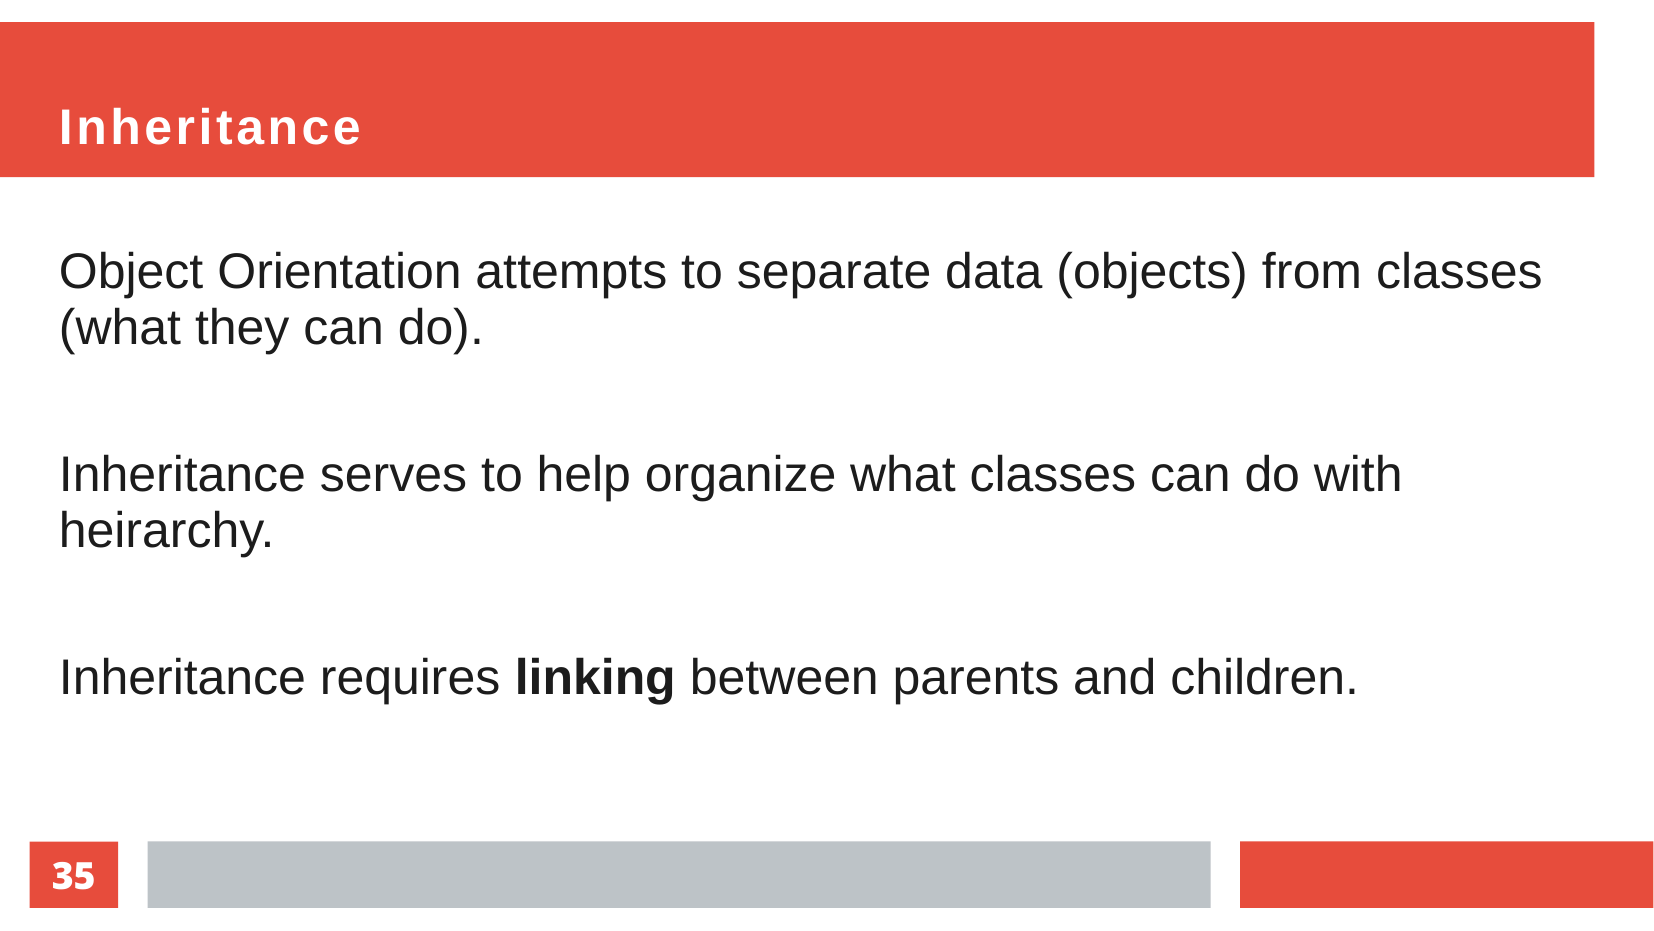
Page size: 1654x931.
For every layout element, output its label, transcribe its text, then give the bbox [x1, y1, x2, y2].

title Inheritance [59, 44, 1595, 156]
list Object Orientation attempts to separate data (objects) from classes (what they can do). Inheritance serves to help organize what classes can do with heirarchy. Inheritance requires linking between parents and children. [59, 243, 1565, 820]
